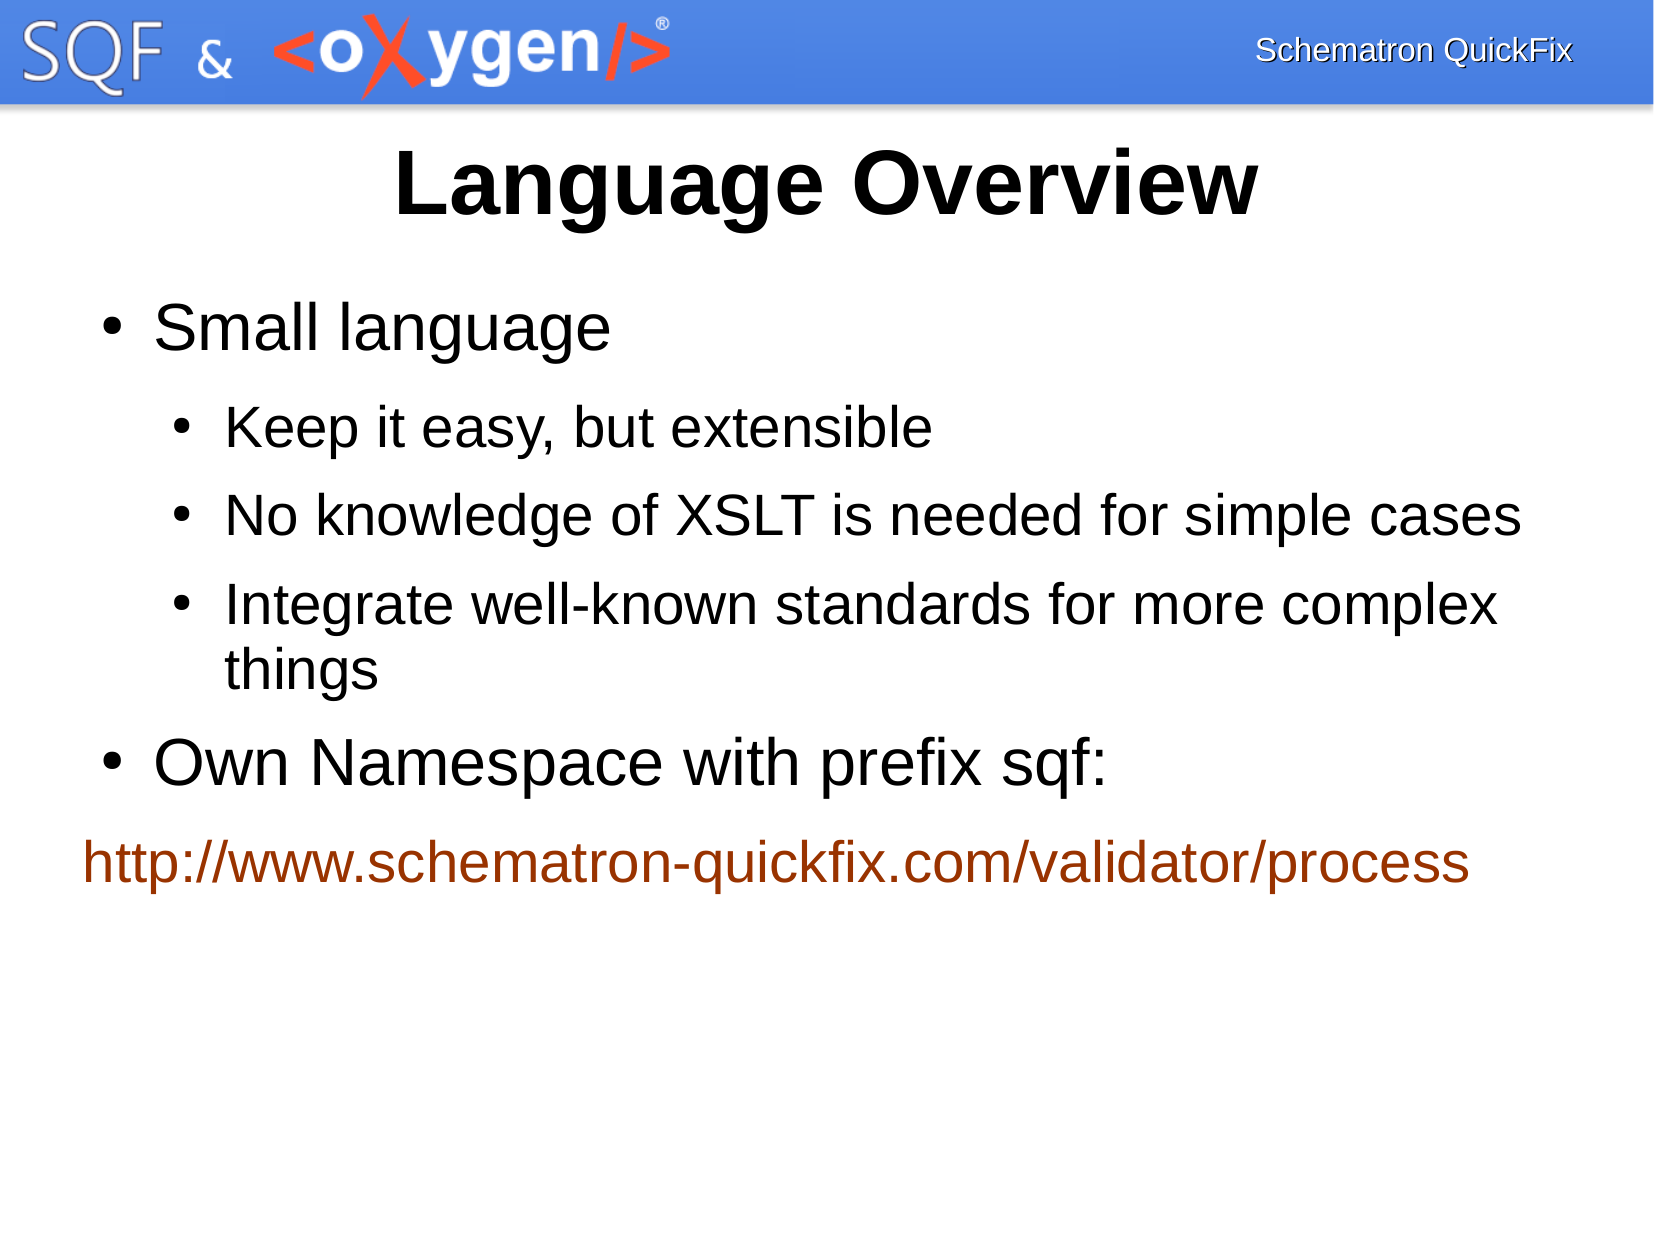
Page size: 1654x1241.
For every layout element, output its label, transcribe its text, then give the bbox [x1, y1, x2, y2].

title Language Overview [82, 78, 1571, 287]
picture [0, 0, 1654, 118]
list Small language Keep it easy, but extensible No knowledge of XSLT is needed for simple cases Integrate well-known standards for more complex things Own Namespace with prefix sqf: http://www.schematron-quickfix.com/validator/process [82, 290, 1571, 1086]
